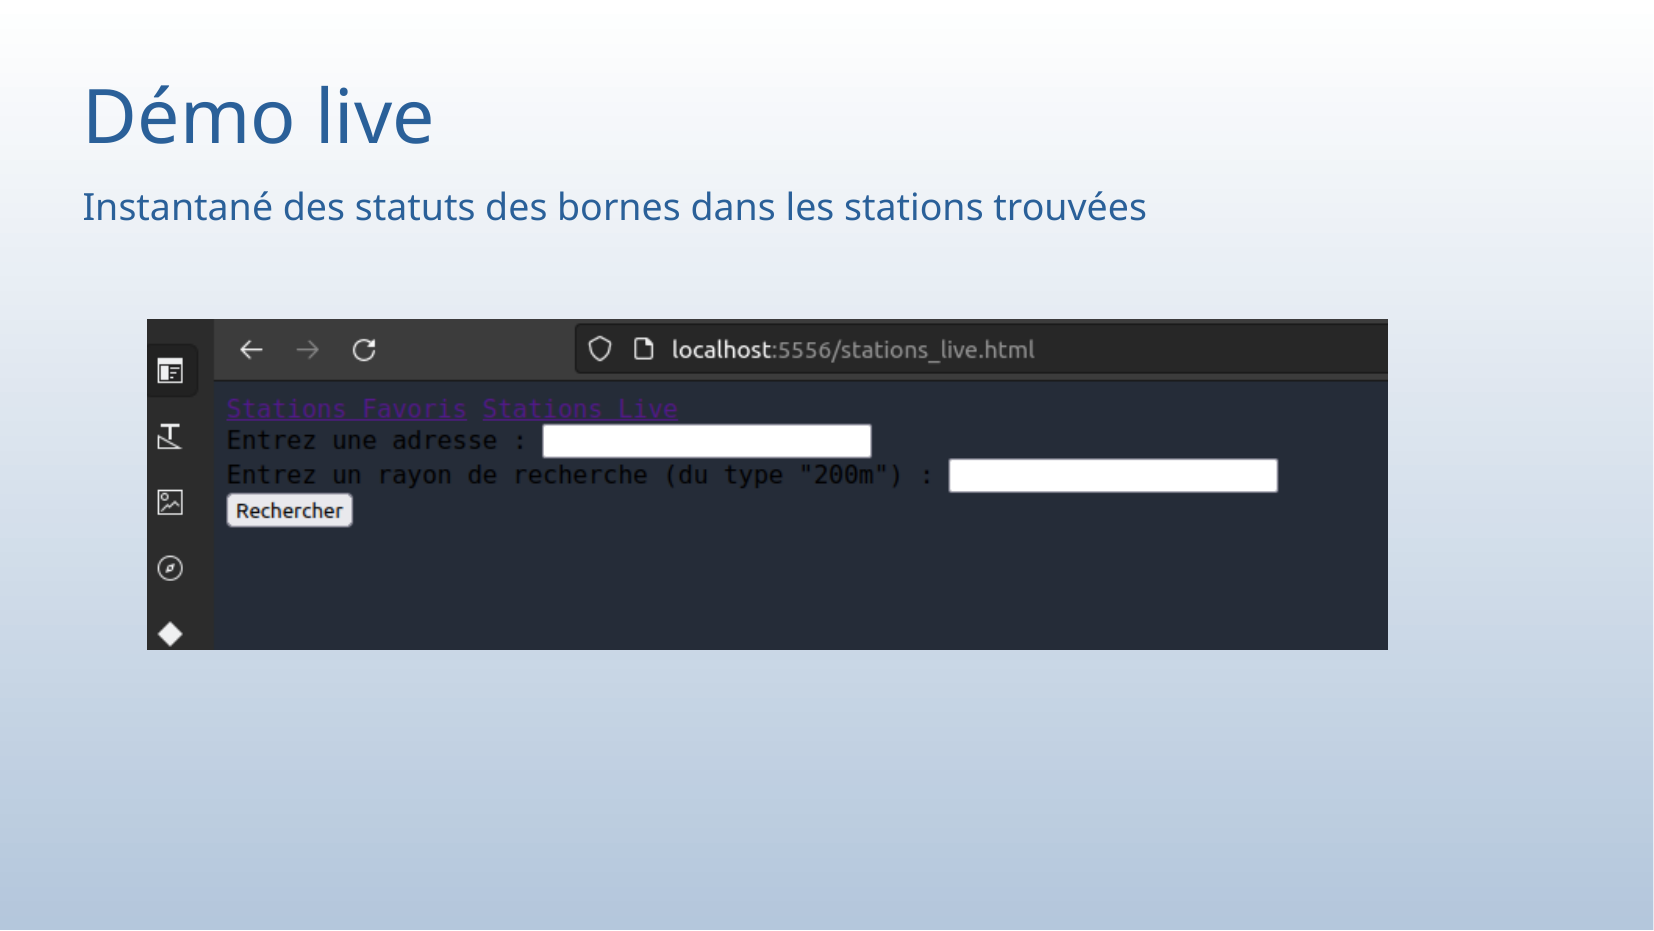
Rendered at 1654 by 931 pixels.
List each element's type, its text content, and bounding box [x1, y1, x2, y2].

text_box Instantané des statuts des bornes dans les stations trouvées [67, 177, 1565, 236]
picture [147, 319, 1388, 650]
title Démo live [82, 37, 1571, 193]
